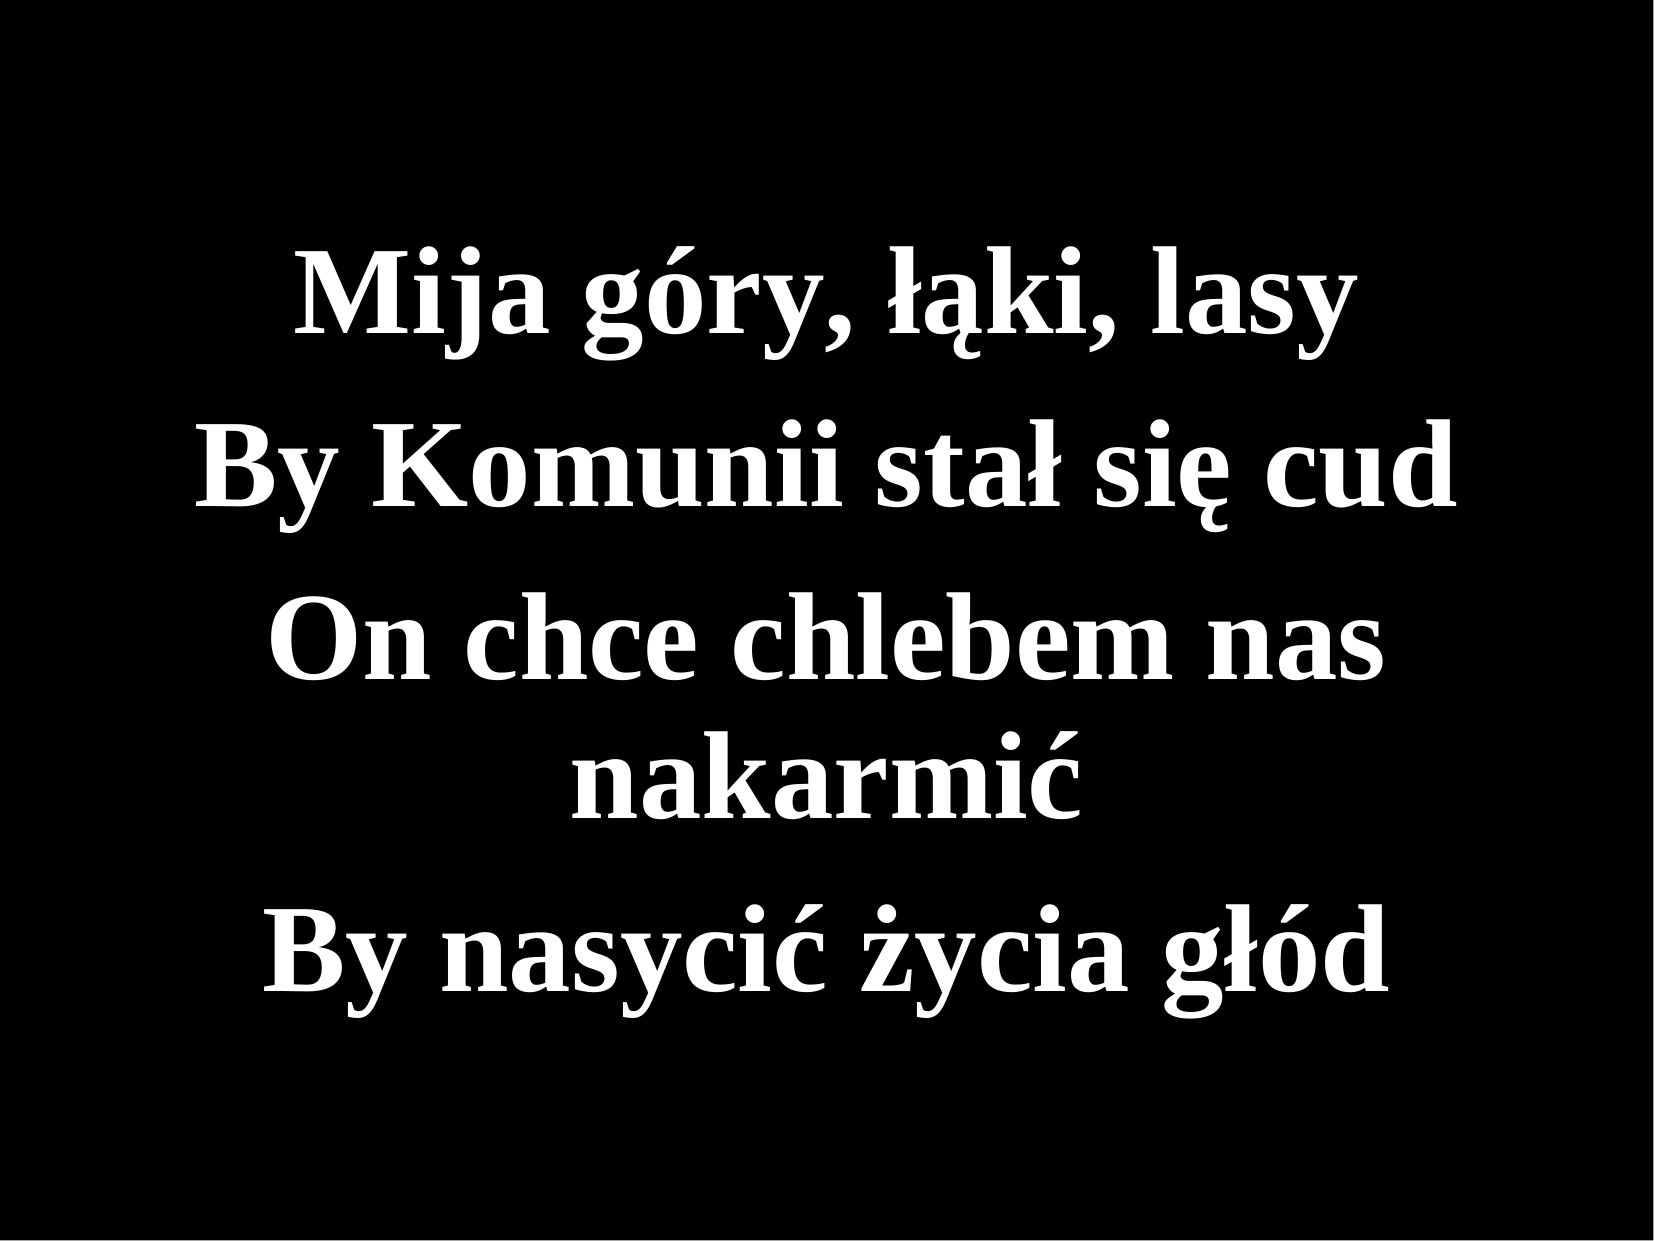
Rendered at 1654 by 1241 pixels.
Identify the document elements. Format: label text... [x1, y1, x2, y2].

title Mija góry, łąki, lasy ppp By Komunii stał się cud ppp On chce chlebem nas nakarmić ppp By nasycić życia głód [0, 0, 1654, 1241]
